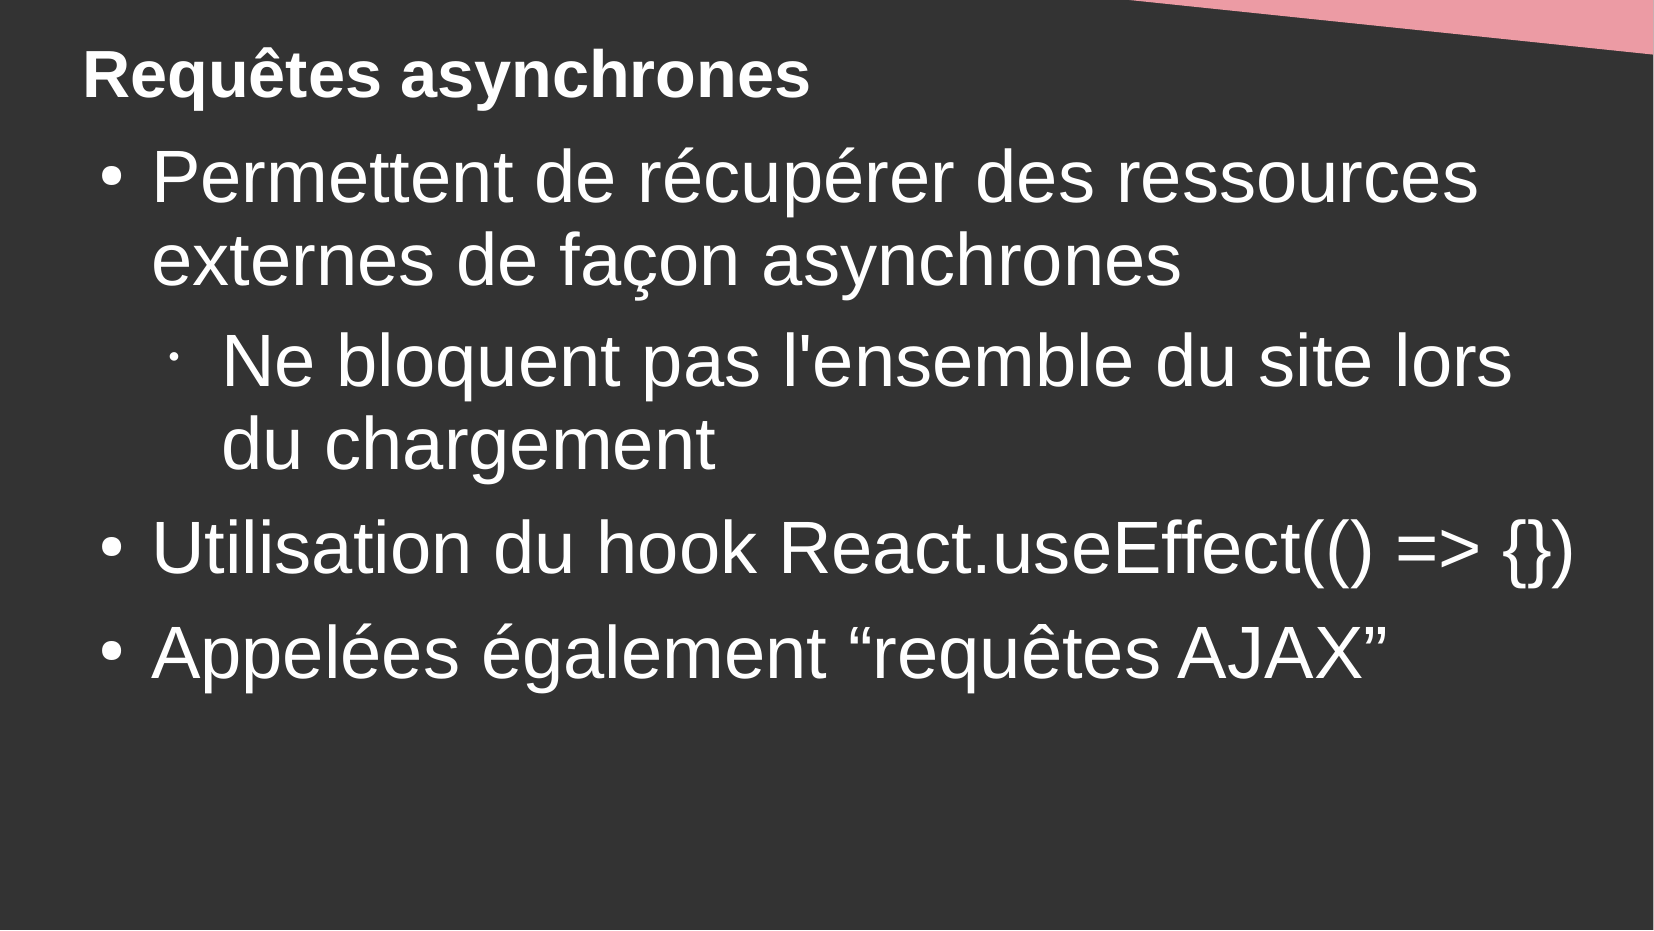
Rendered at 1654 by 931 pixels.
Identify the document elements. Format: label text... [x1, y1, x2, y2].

title Requêtes asynchrones [82, 37, 1571, 114]
text_box [1129, 0, 1654, 55]
list Permettent de récupérer des ressources externes de façon asynchrones Ne bloquent pas l'ensemble du site lors du chargement Utilisation du hook React.useEffect(() => {}) Appelées également “requêtes AJAX” [80, 135, 1619, 697]
